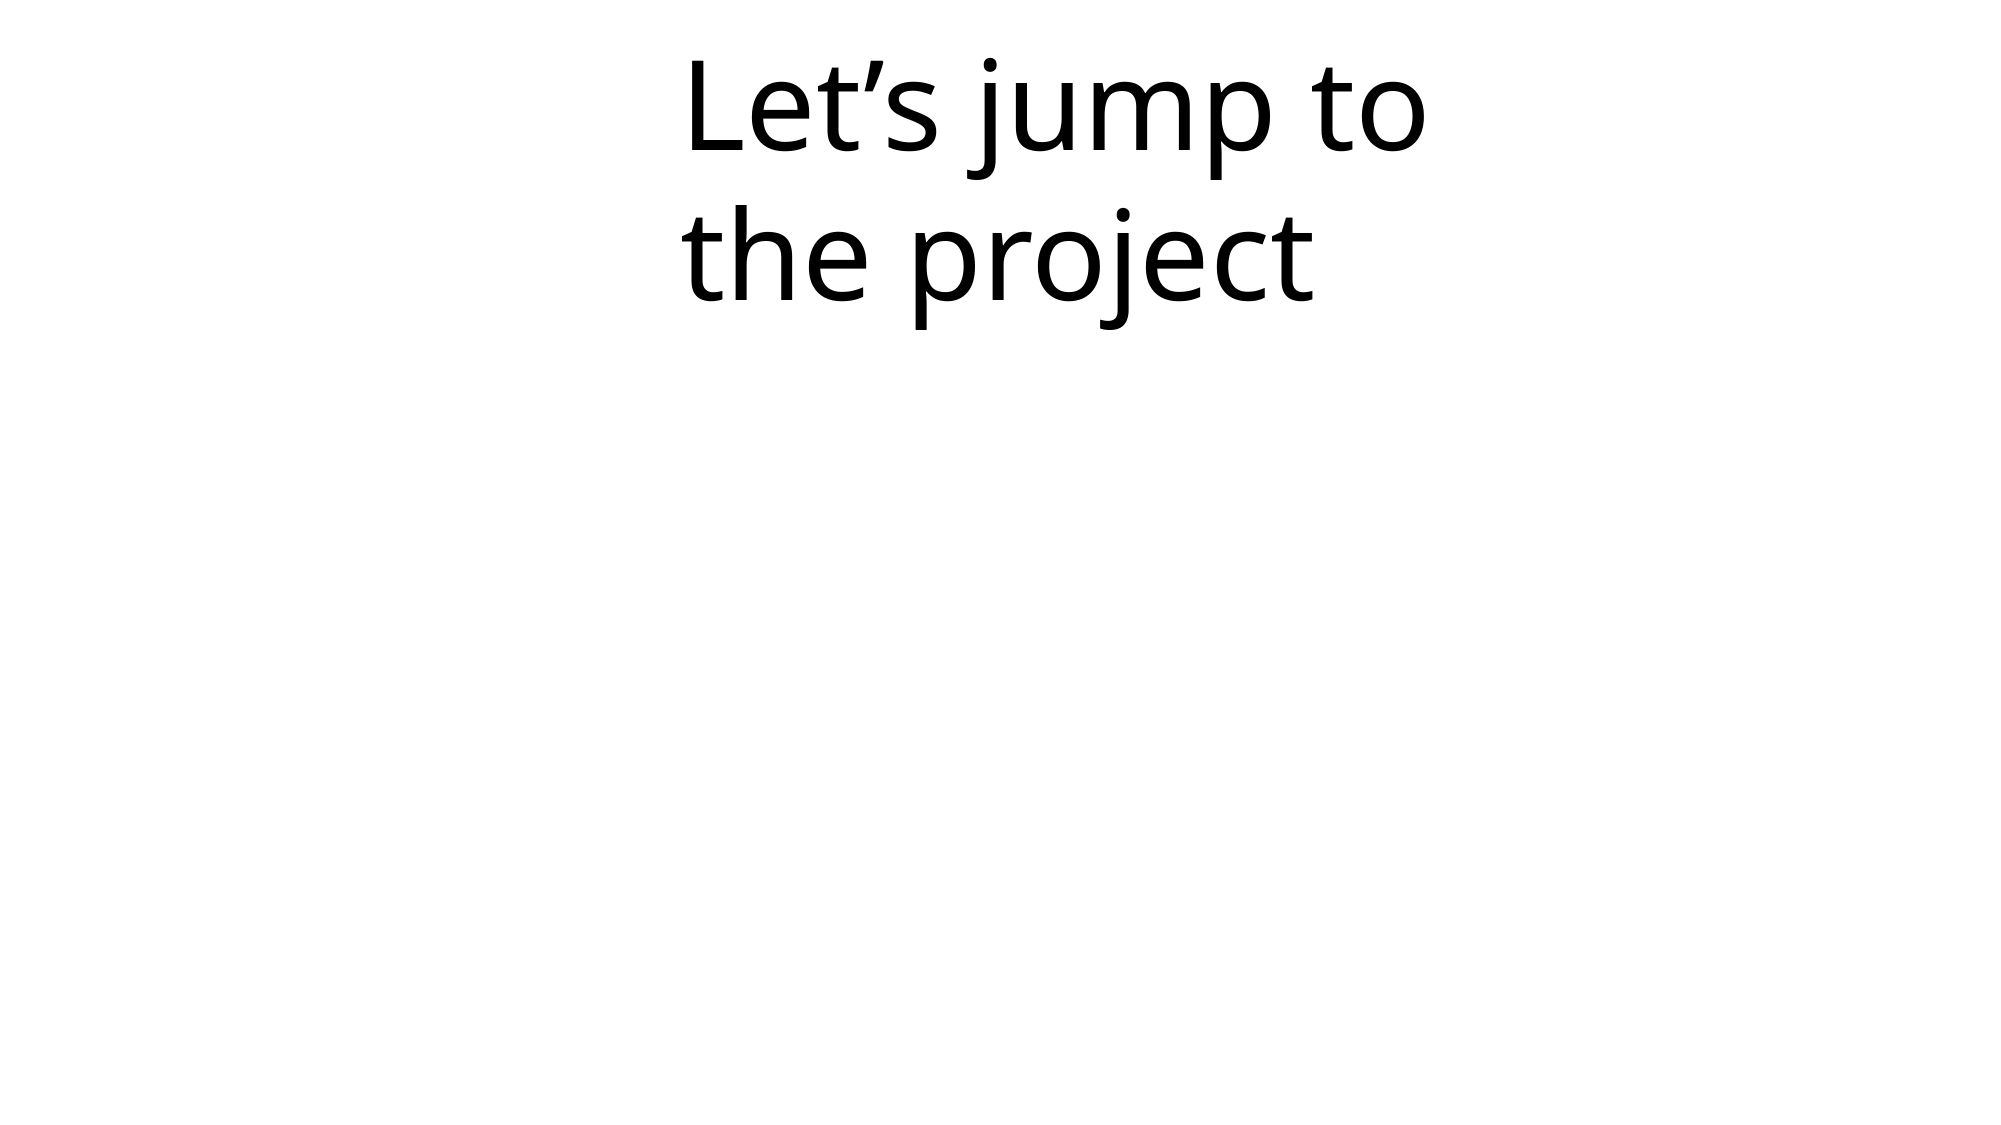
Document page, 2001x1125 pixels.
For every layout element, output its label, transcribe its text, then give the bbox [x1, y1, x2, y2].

text_box Let’s jump to the project [665, 18, 1497, 337]
